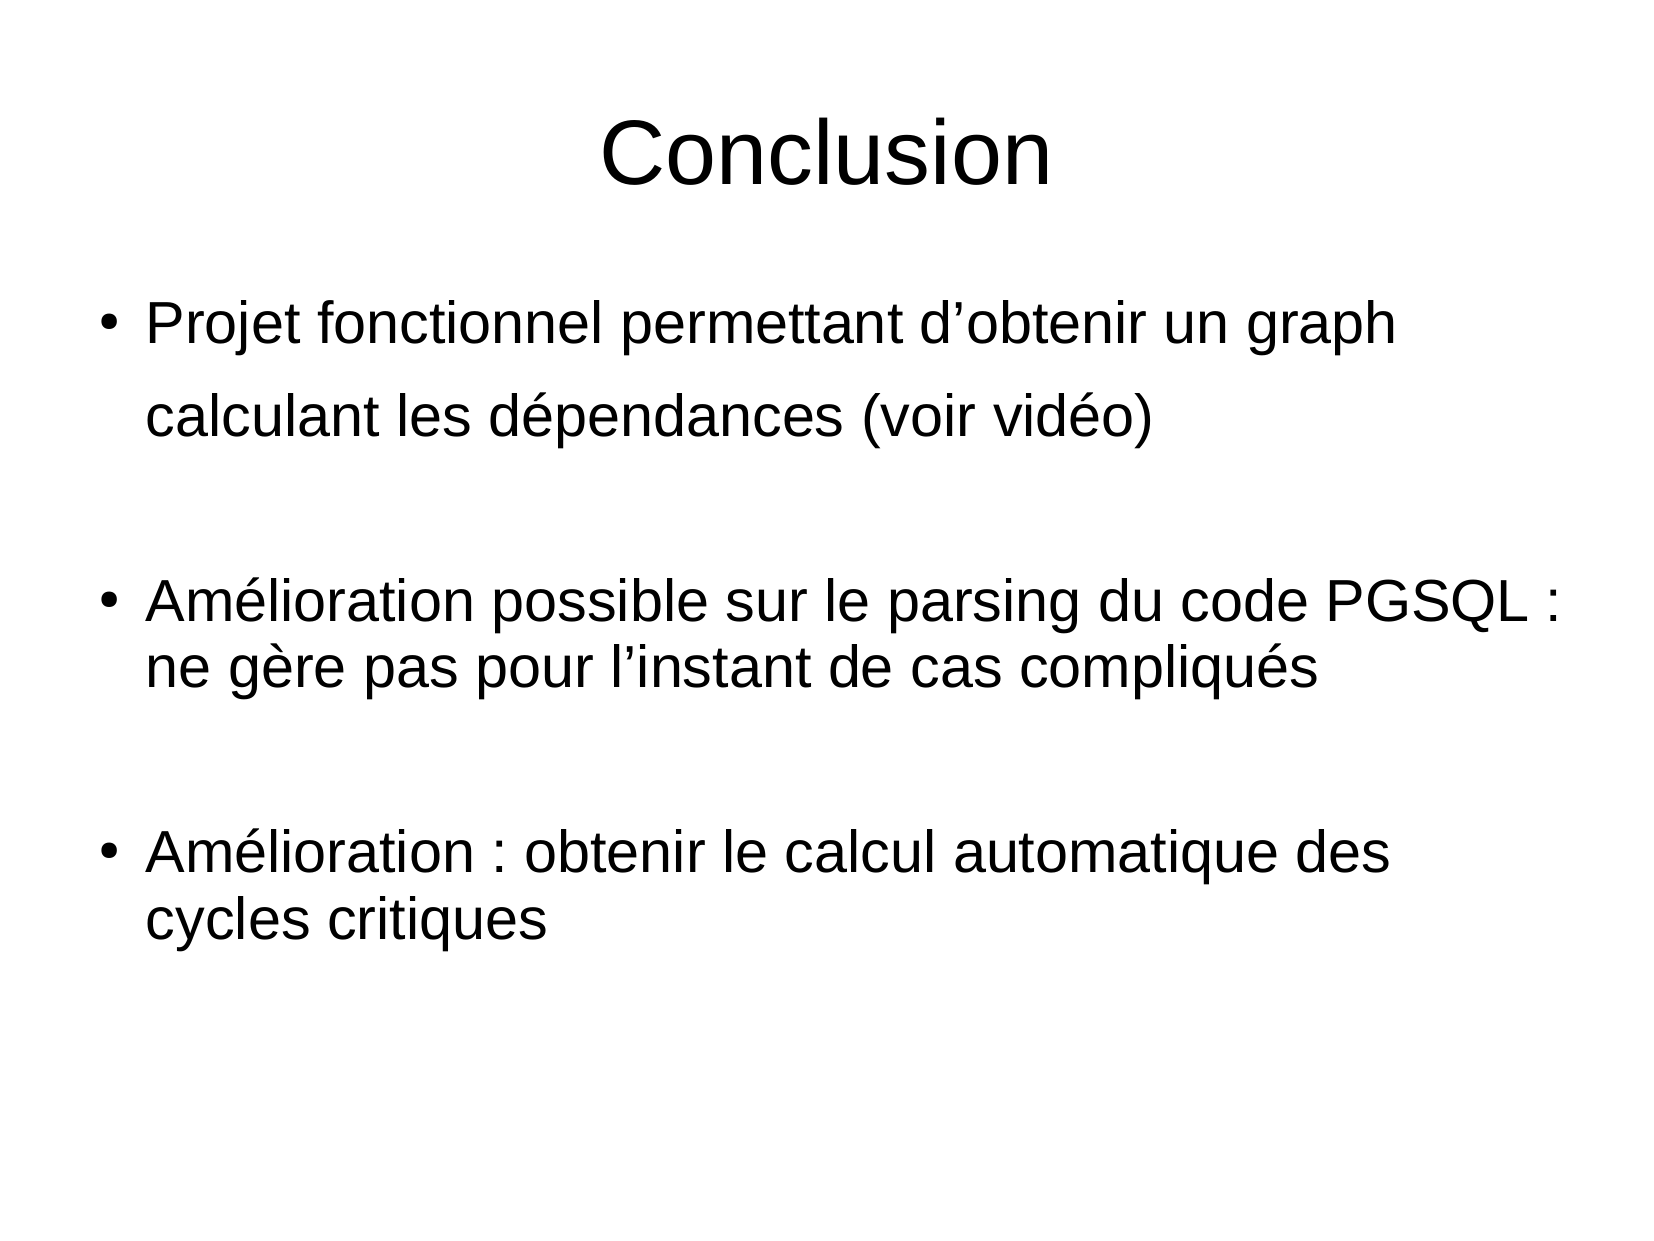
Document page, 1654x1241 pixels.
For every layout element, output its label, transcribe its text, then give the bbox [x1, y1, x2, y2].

title Conclusion [82, 49, 1571, 257]
list Projet fonctionnel permettant d’obtenir un graph calculant les dépendances (voir vidéo) Amélioration possible sur le parsing du code PGSQL : ne gère pas pour l’instant de cas compliqués Amélioration : obtenir le calcul automatique des cycles critiques [82, 290, 1571, 1010]
